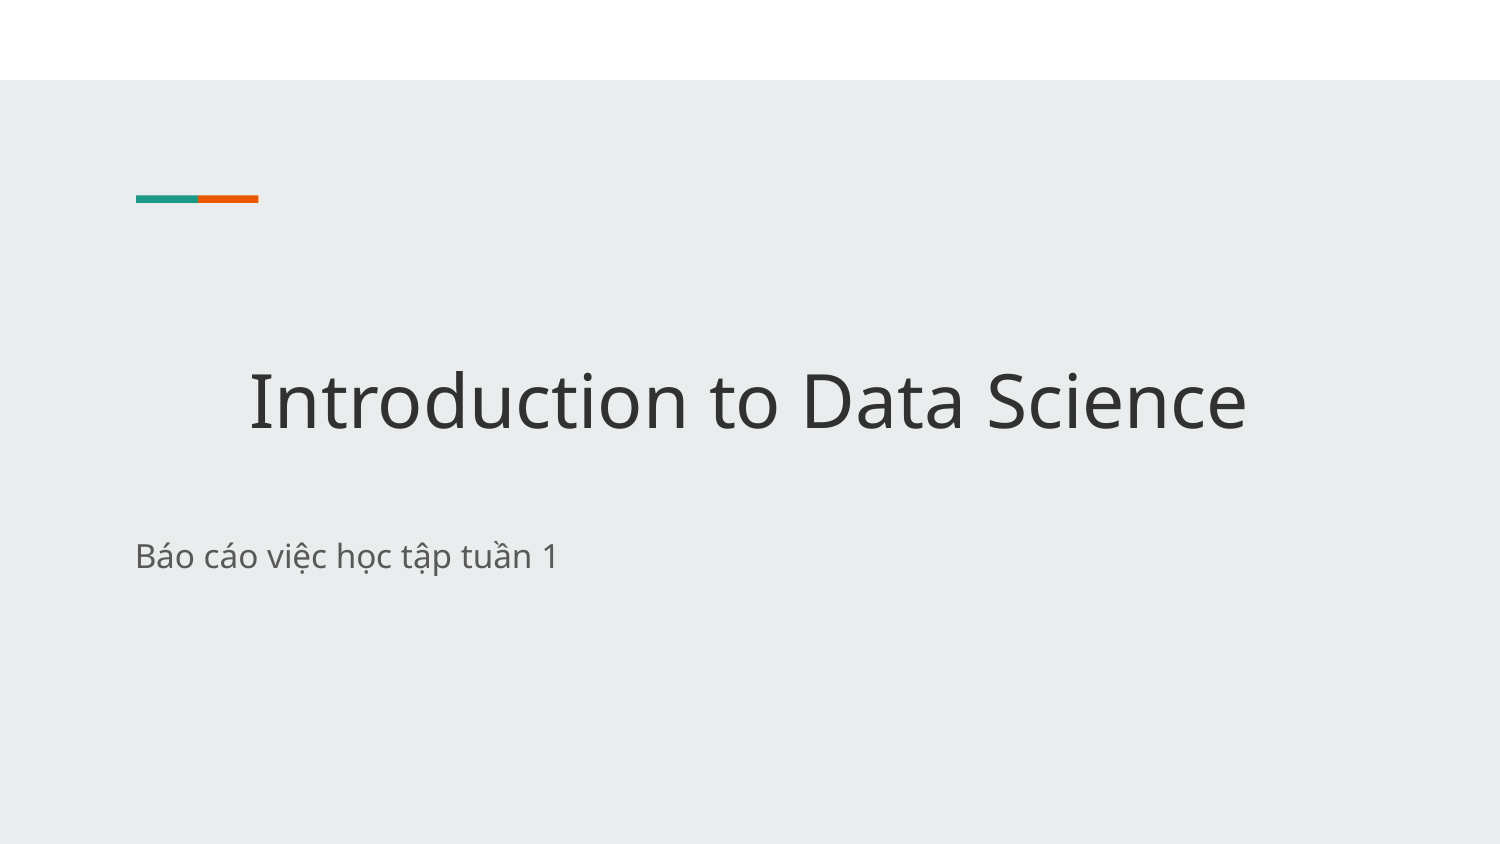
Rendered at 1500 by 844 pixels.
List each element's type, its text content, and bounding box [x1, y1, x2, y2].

title Introduction to Data Science [172, 320, 1434, 594]
subtitle Báo cáo việc học tập tuần 1 [119, 520, 1381, 610]
